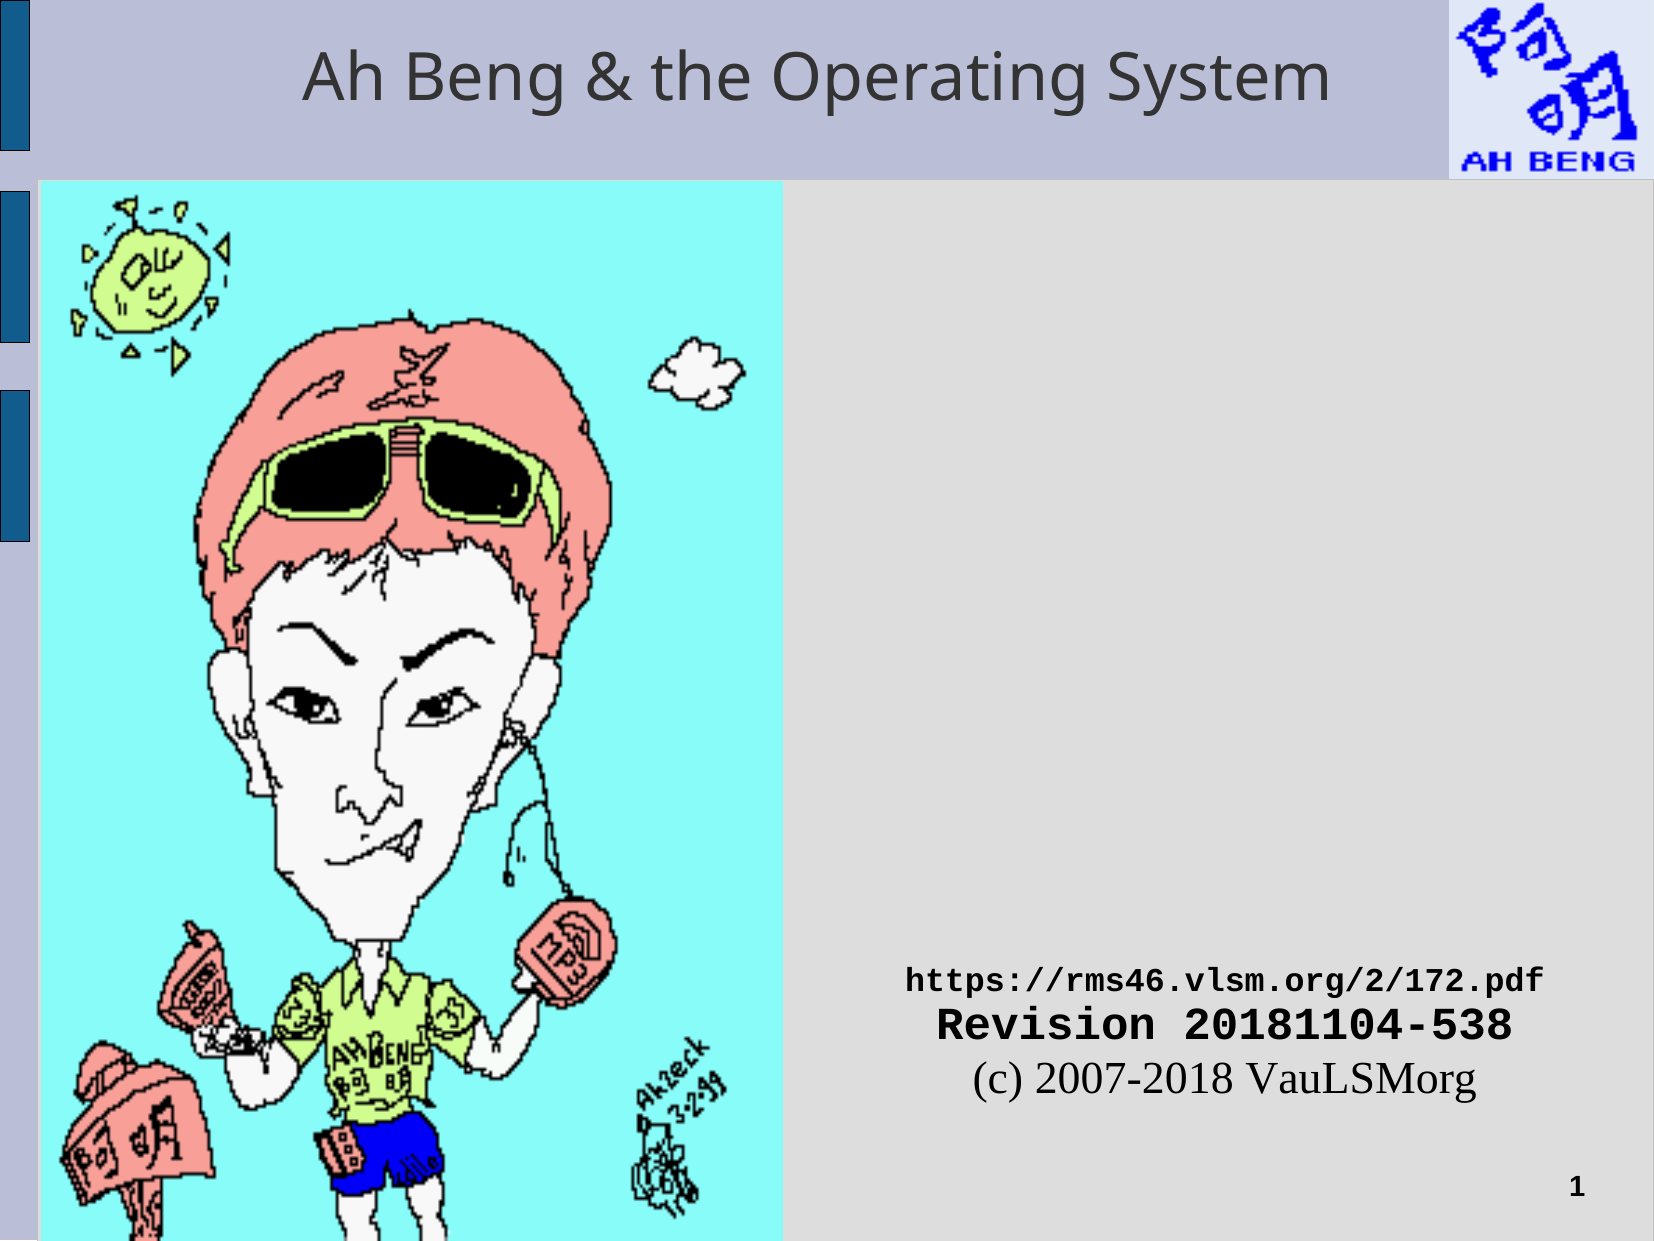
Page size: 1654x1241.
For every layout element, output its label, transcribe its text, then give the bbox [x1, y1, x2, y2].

title Ah Beng & the Operating System [112, 0, 1525, 151]
picture [41, 181, 783, 1241]
subtitle https://rms46.vlsm.org/2/172.pdf Revision 20181104-538 (c) 2007-2018 VauLSMorg [813, 847, 1637, 1146]
picture [1449, 0, 1654, 179]
